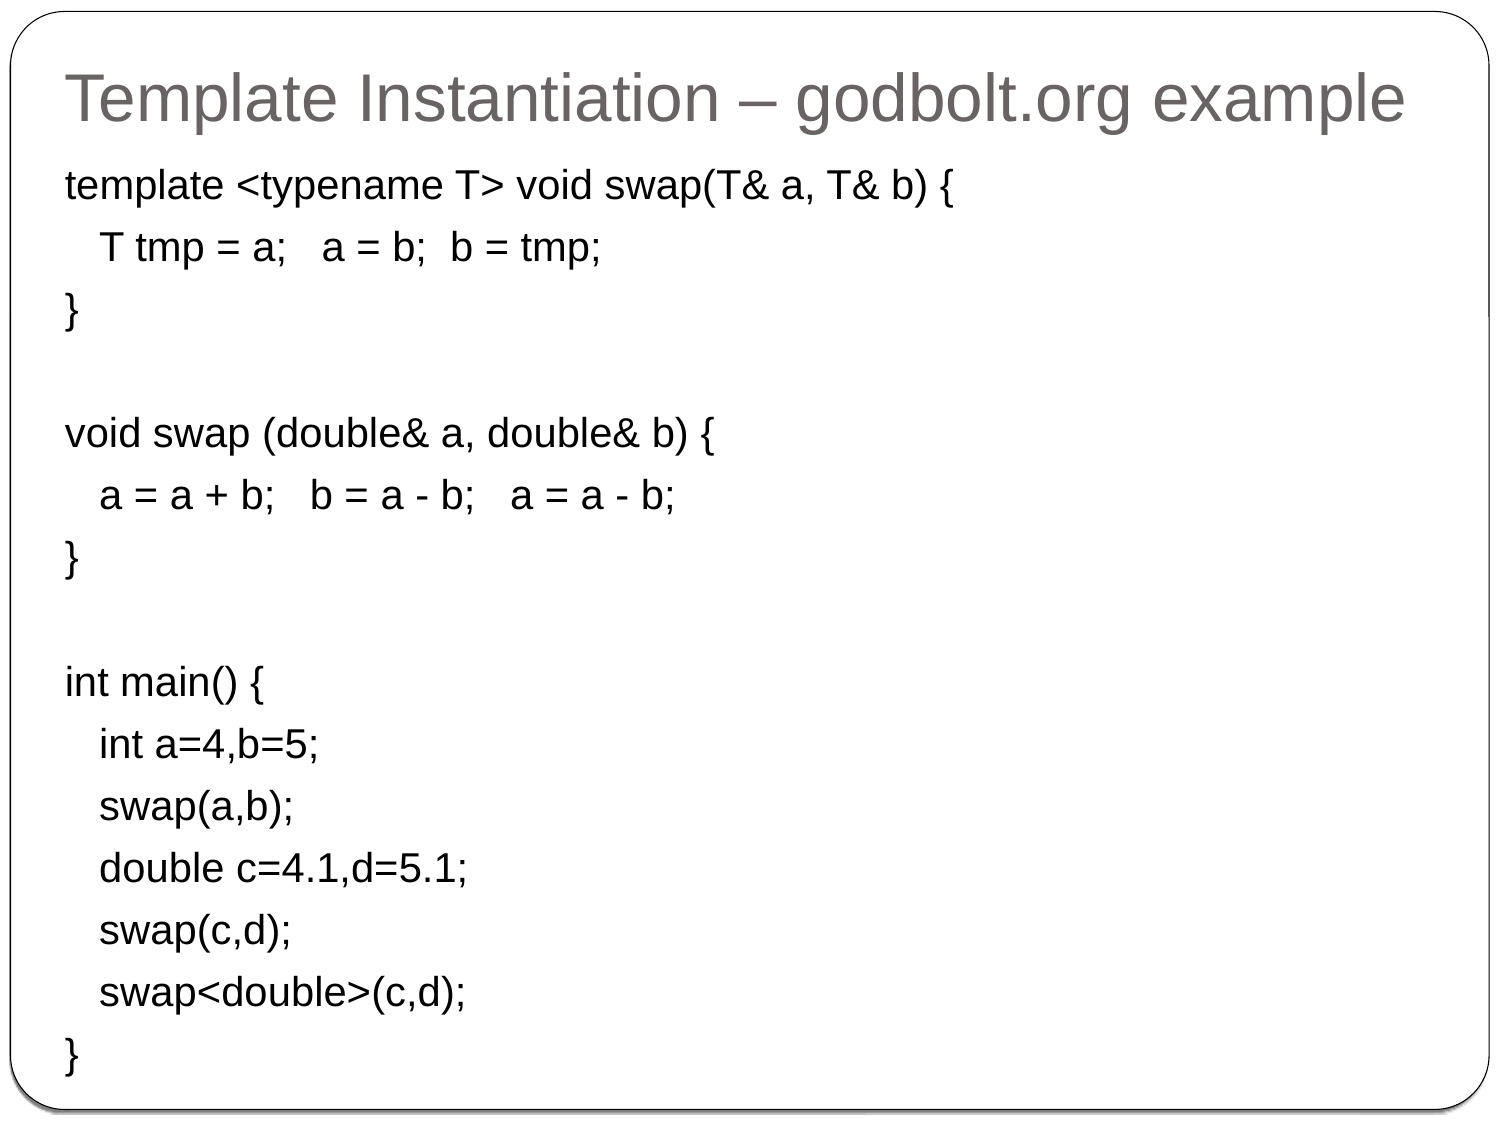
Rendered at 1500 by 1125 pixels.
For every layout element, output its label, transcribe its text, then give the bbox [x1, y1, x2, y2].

title Template Instantiation – godbolt.org example [50, 45, 1450, 150]
list template <typename T> void swap(T& a, T& b) { T tmp = a; a = b; b = tmp; } void swap (double& a, double& b) { a = a + b; b = a - b; a = a - b; } int main() { int a=4,b=5; swap(a,b); double c=4.1,d=5.1; swap(c,d); swap<double>(c,d); } [49, 149, 1231, 1088]
